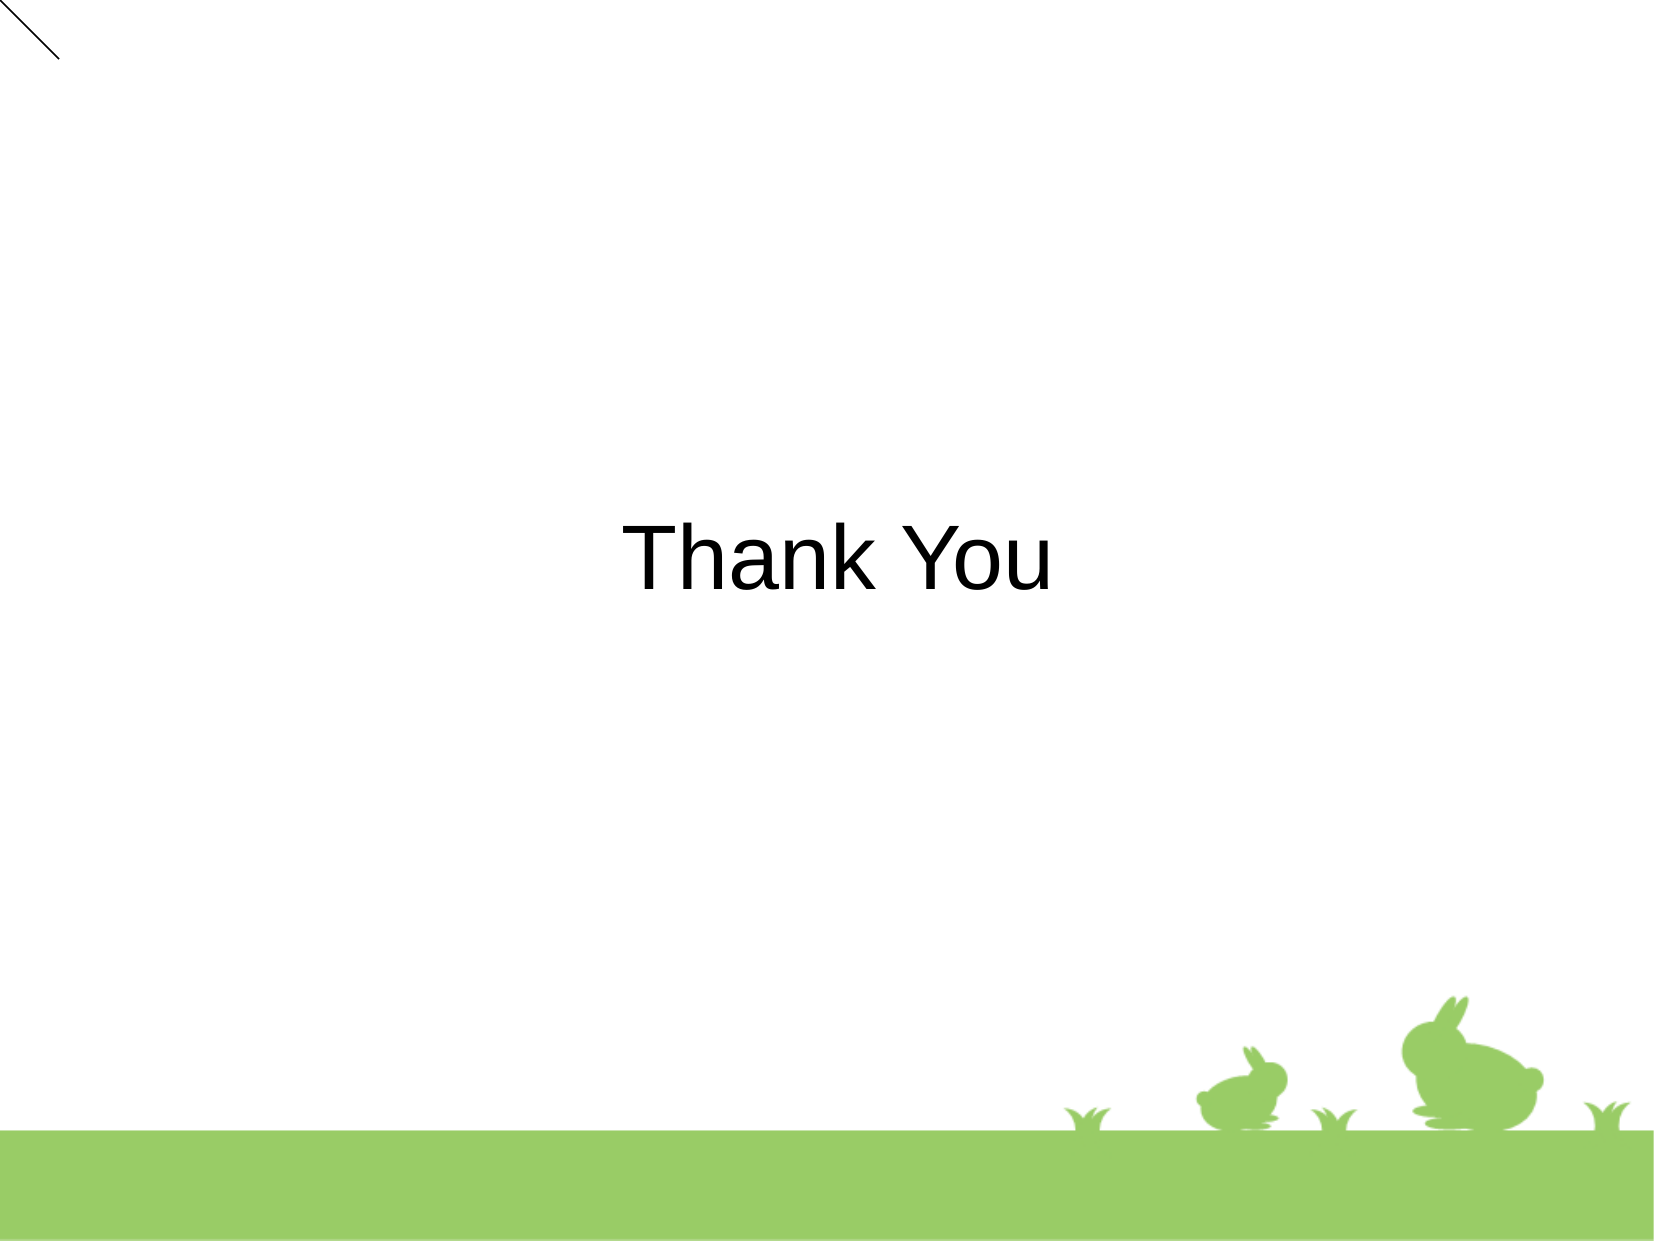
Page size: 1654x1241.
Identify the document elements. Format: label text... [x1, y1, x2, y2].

picture [0, 0, 1654, 1241]
title Thank You [94, 454, 1583, 662]
